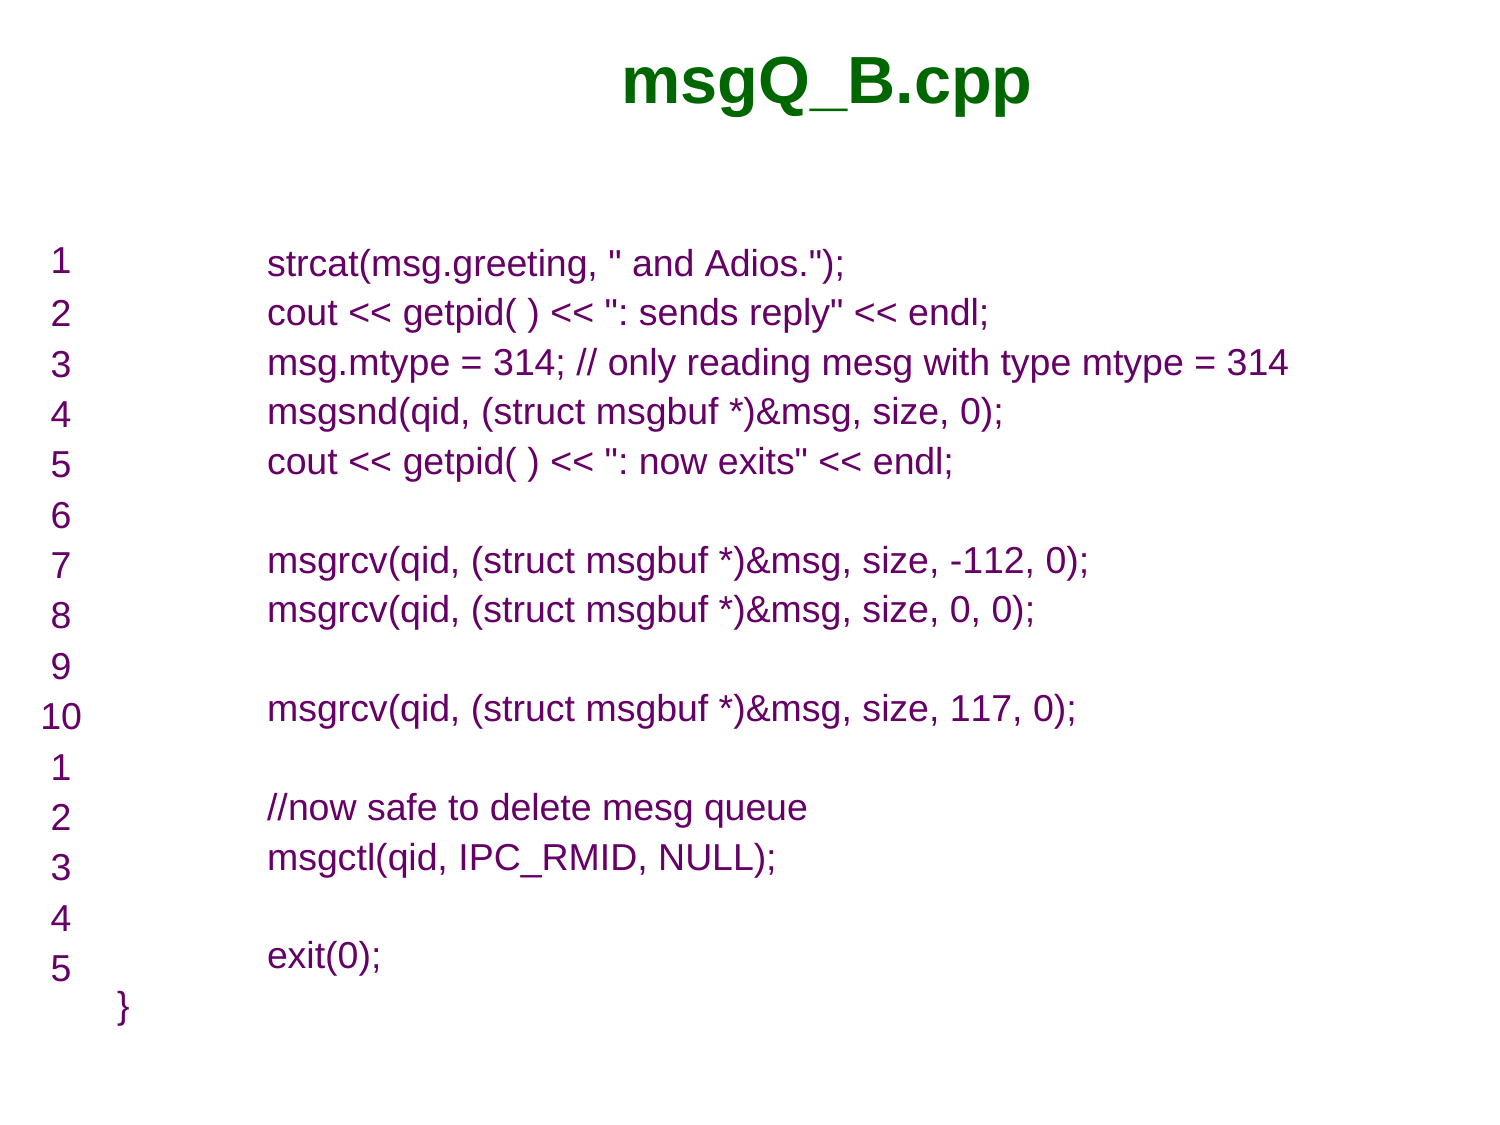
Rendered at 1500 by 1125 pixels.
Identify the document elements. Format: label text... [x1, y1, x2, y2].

title msgQ_B.cpp [154, 29, 1500, 125]
text_box strcat(msg.greeting, " and Adios."); cout << getpid( ) << ": sends reply" << endl; msg.mtype = 314; // only reading mesg with type mtype = 314 msgsnd(qid, (struct msgbuf *)&msg, size, 0); cout << getpid( ) << ": now exits" << endl; msgrcv(qid, (struct msgbuf *)&msg, size, -112, 0); msgrcv(qid, (struct msgbuf *)&msg, size, 0, 0); msgrcv(qid, (struct msgbuf *)&msg, size, 117, 0); //now safe to delete mesg queue msgctl(qid, IPC_RMID, NULL); exit(0); } [102, 226, 1440, 1034]
text_box 1 2 3 4 5 6 7 8 9 10 1 2 3 4 5 [0, 233, 102, 995]
